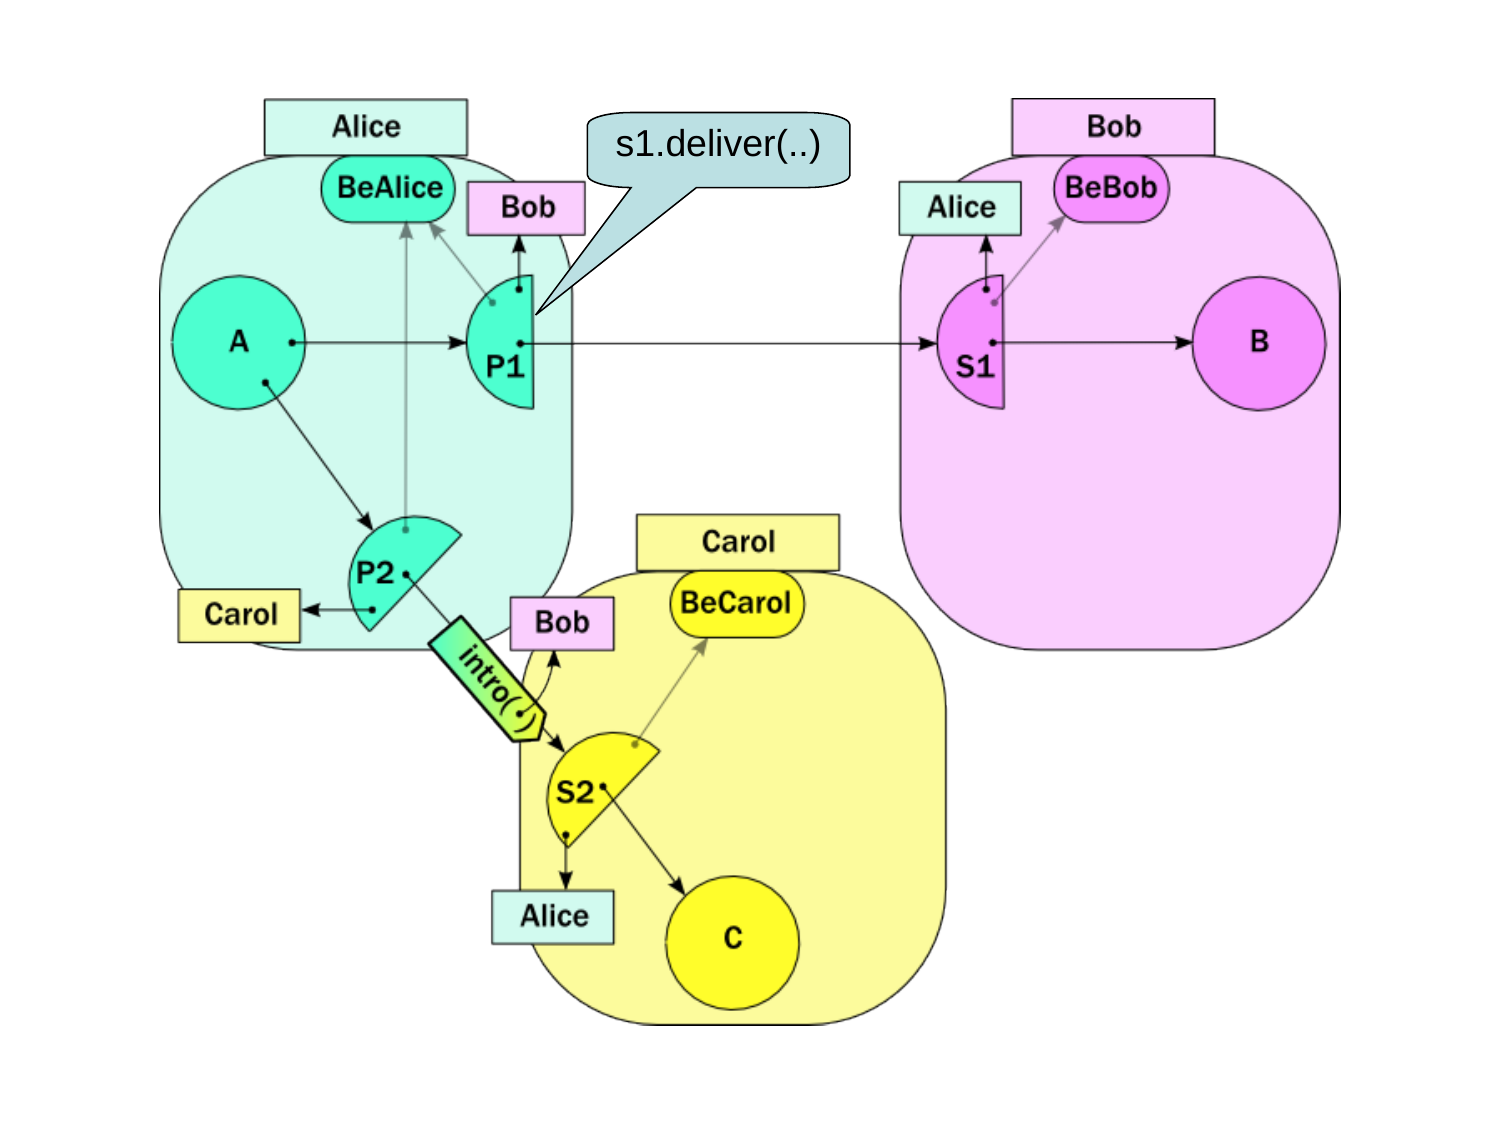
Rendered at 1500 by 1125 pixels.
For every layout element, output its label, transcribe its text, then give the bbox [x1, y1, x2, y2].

text_box s1.deliver(..) [535, 112, 850, 315]
picture [159, 98, 1341, 1026]
